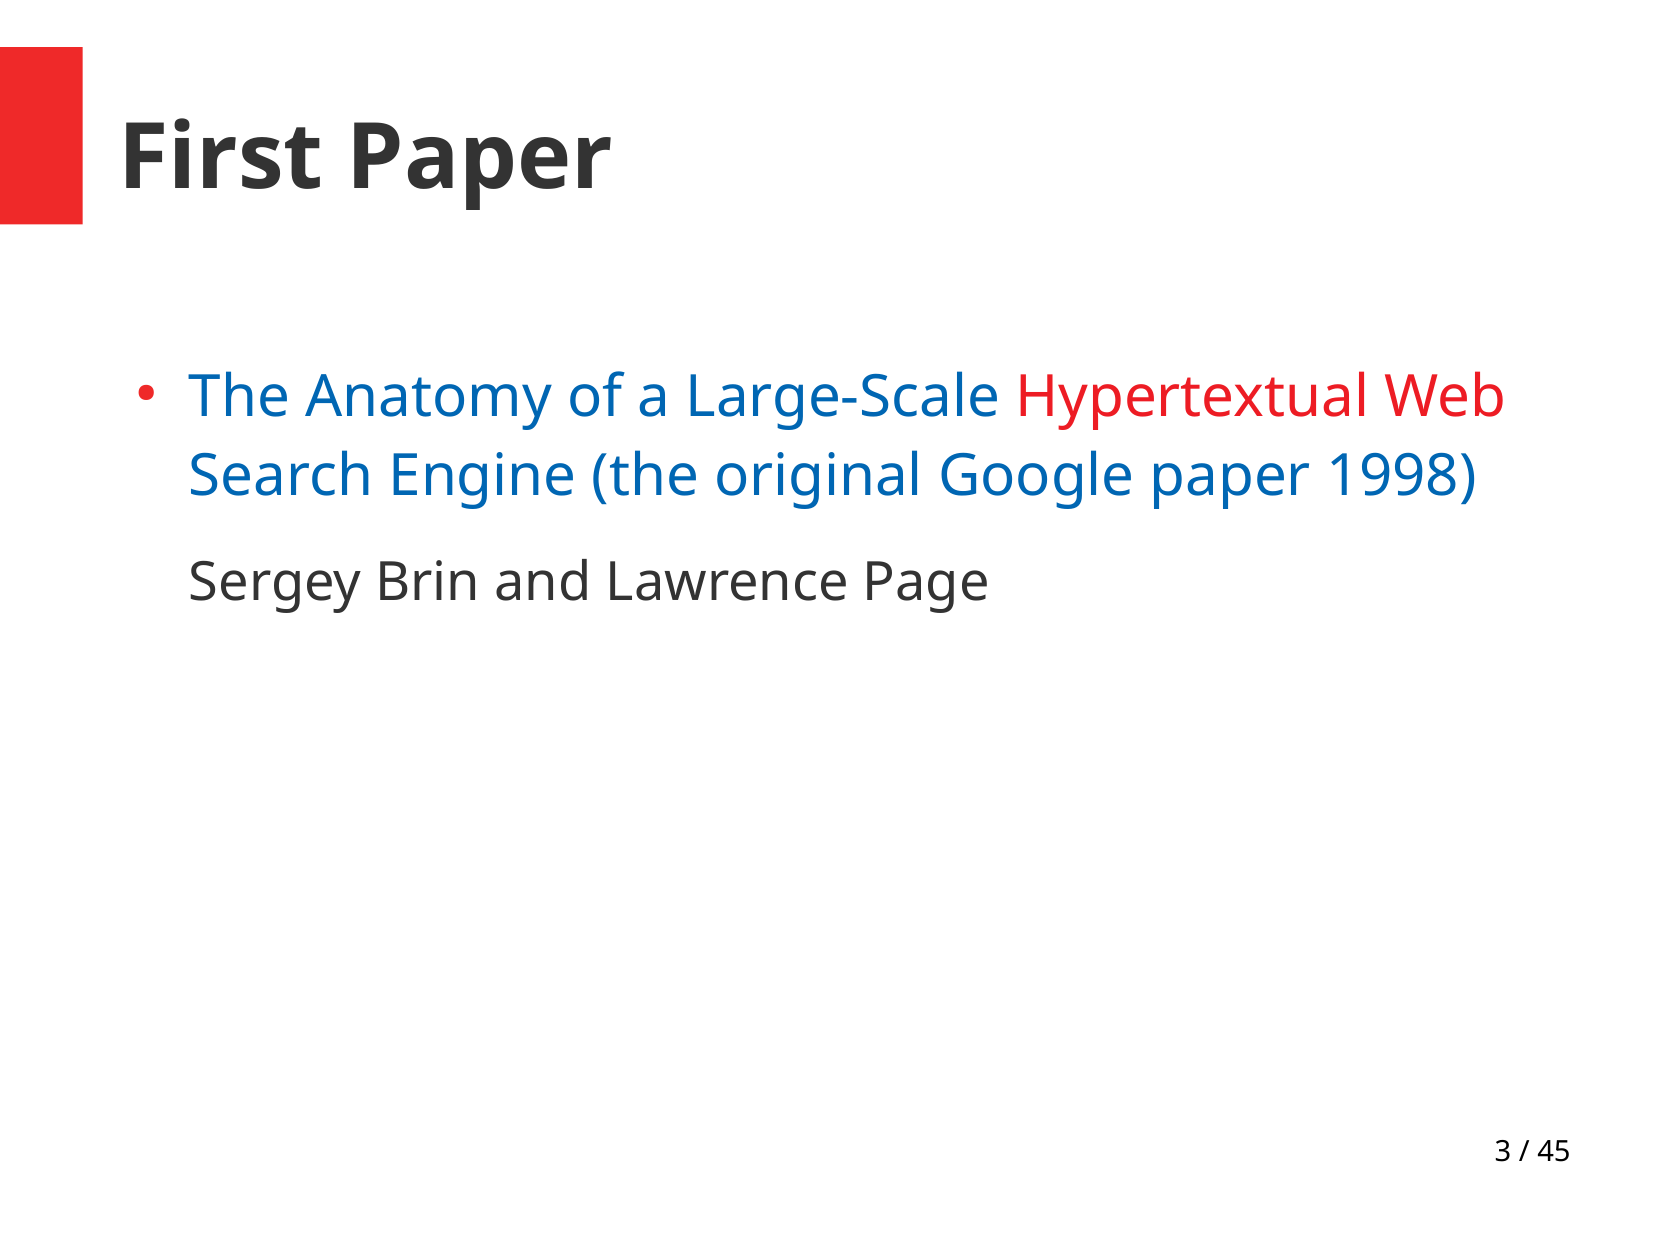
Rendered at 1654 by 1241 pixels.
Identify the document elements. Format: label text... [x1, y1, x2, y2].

list The Anatomy of a Large-Scale Hypertextual Web Search Engine (the original Google paper 1998) Sergey Brin and Lawrence Page [118, 354, 1536, 1074]
title First Paper [118, 49, 1571, 257]
